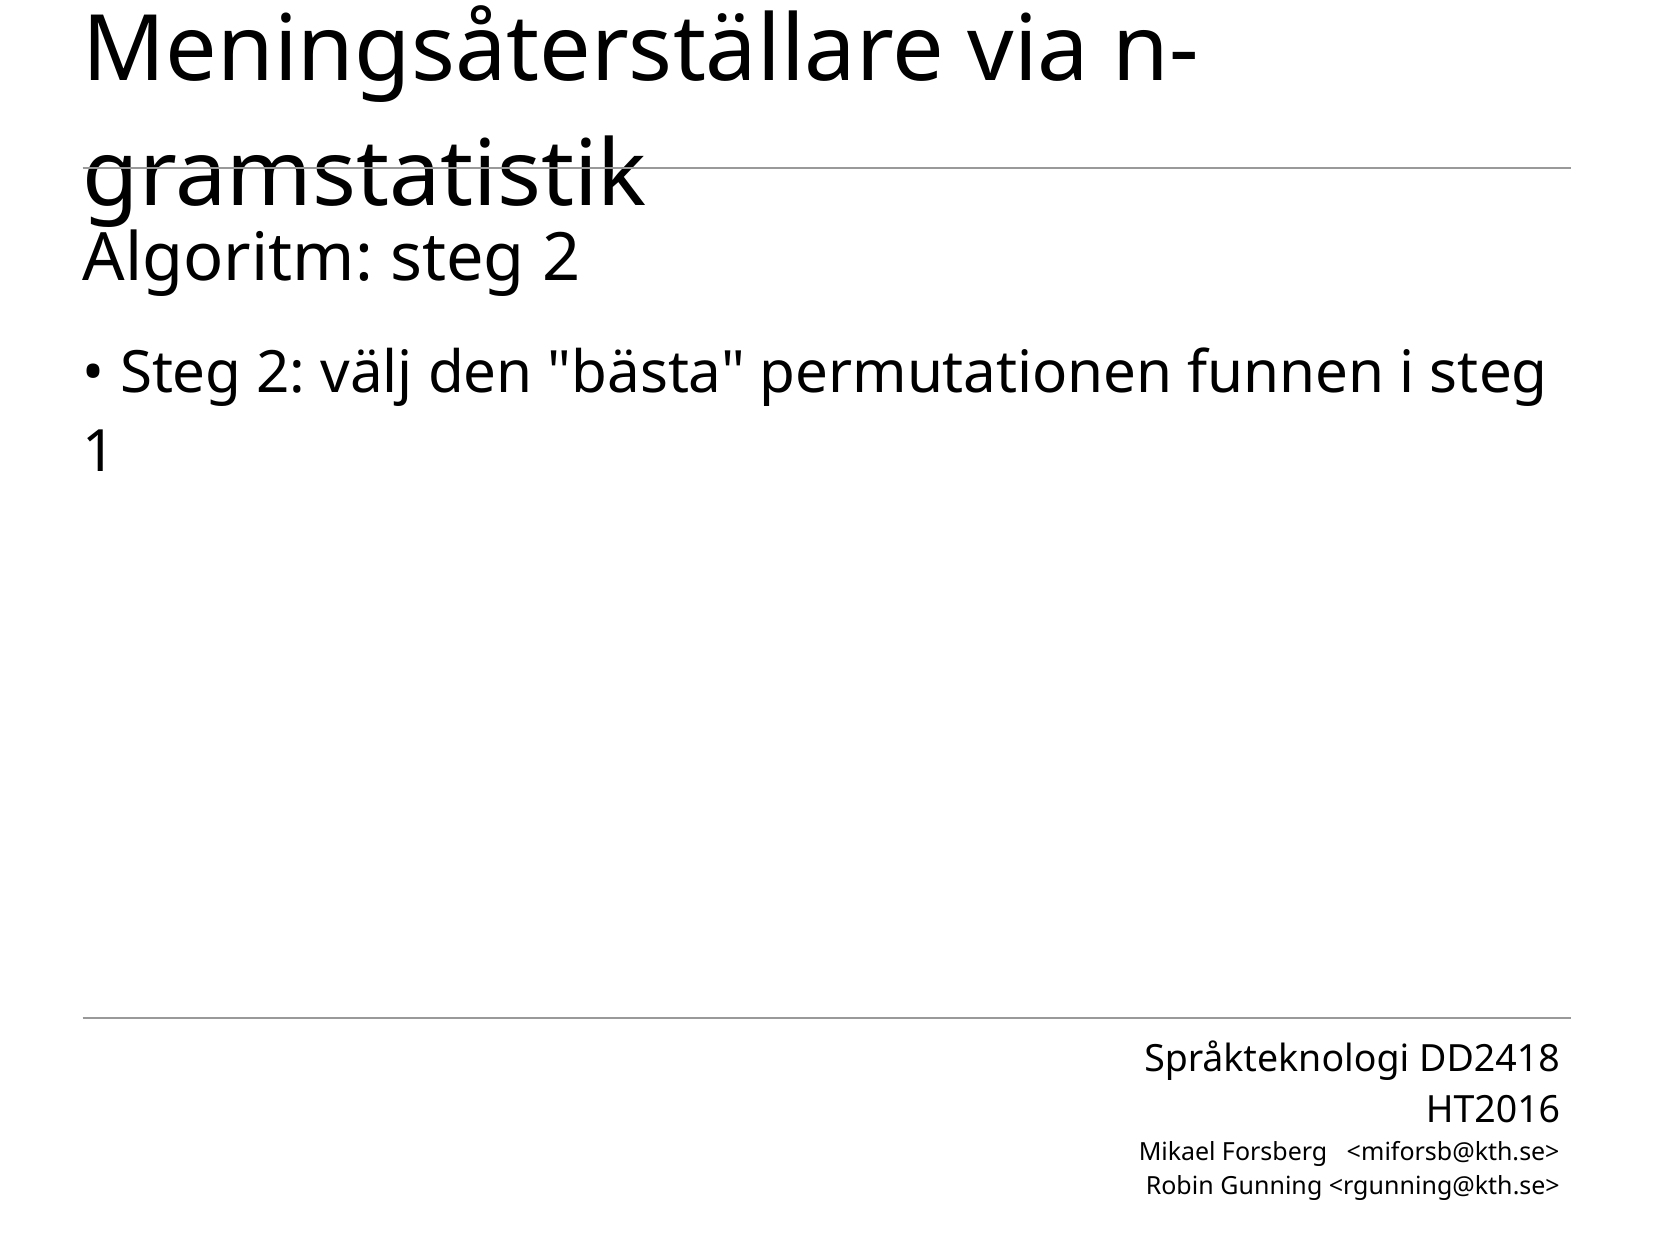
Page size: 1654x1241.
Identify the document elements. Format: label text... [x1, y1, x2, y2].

text_box Språkteknologi DD2418 HT2016 Mikael Forsberg <miforsb@kth.se> Robin Gunning <rgunning@kth.se> [1020, 1024, 1576, 1156]
title Meningsåterställare via n-gramstatistik [82, 46, 1571, 167]
title Algoritm: steg 2 [82, 194, 1571, 316]
subtitle • Steg 2: välj den "bästa" permutationen funnen i steg 1 [82, 330, 1571, 1010]
